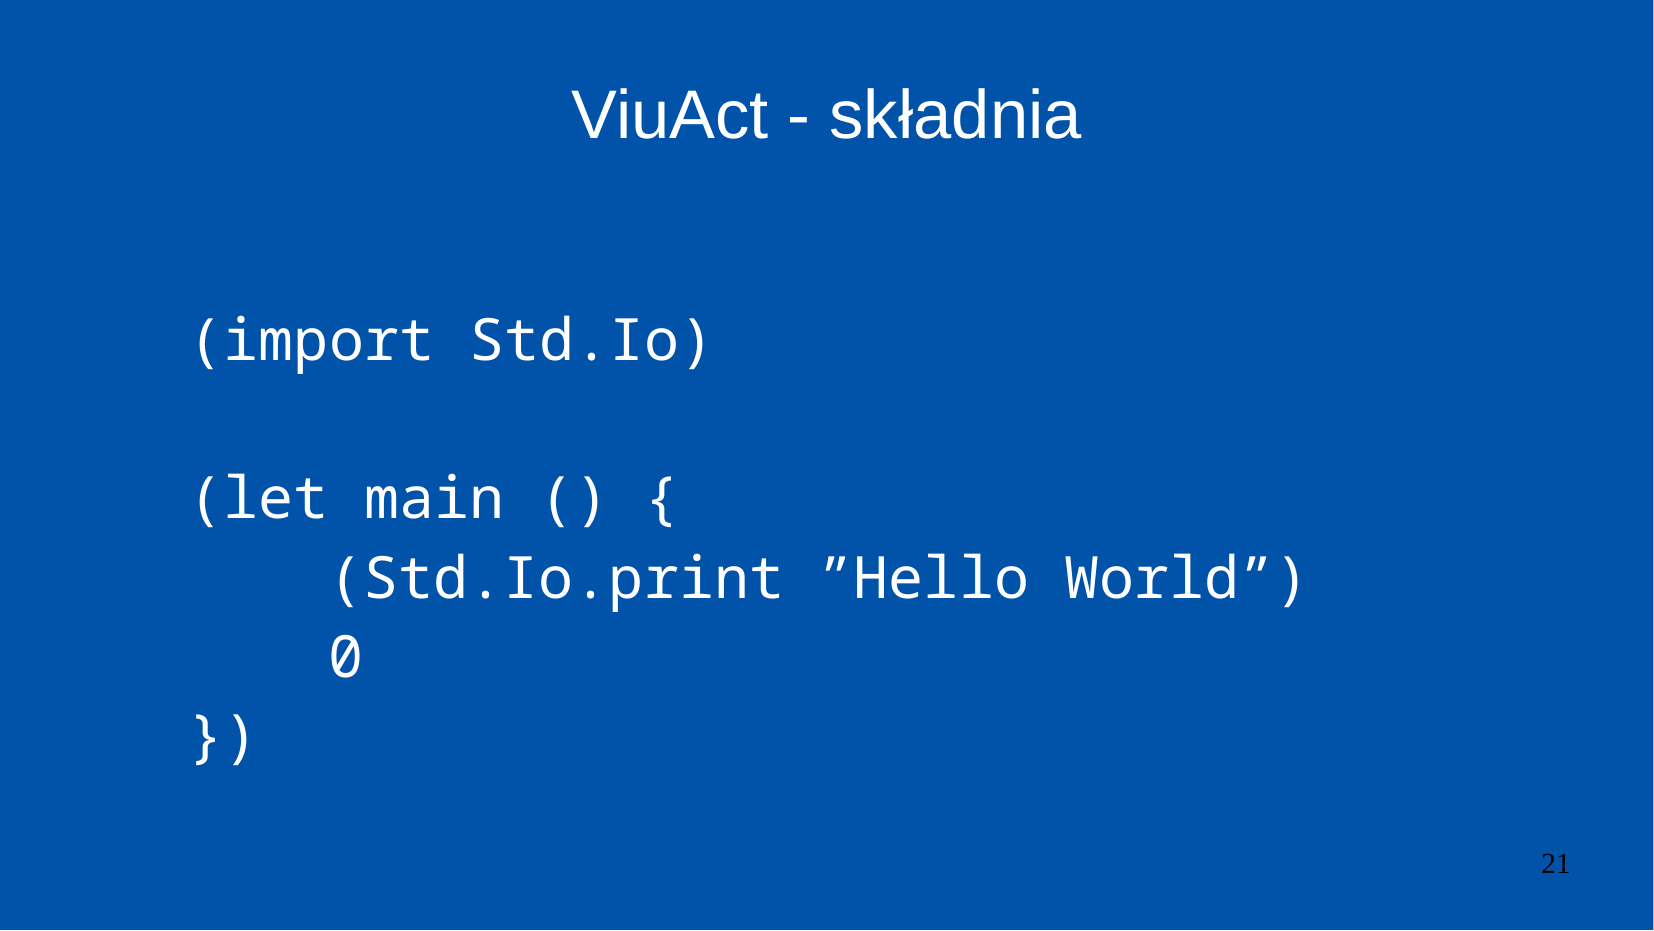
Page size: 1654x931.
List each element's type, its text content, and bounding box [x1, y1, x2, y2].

subtitle (import Std.Io) (let main () { (Std.Io.print ”Hello World”) 0 }) [188, 224, 1465, 848]
title ViuAct - składnia [82, 37, 1571, 193]
